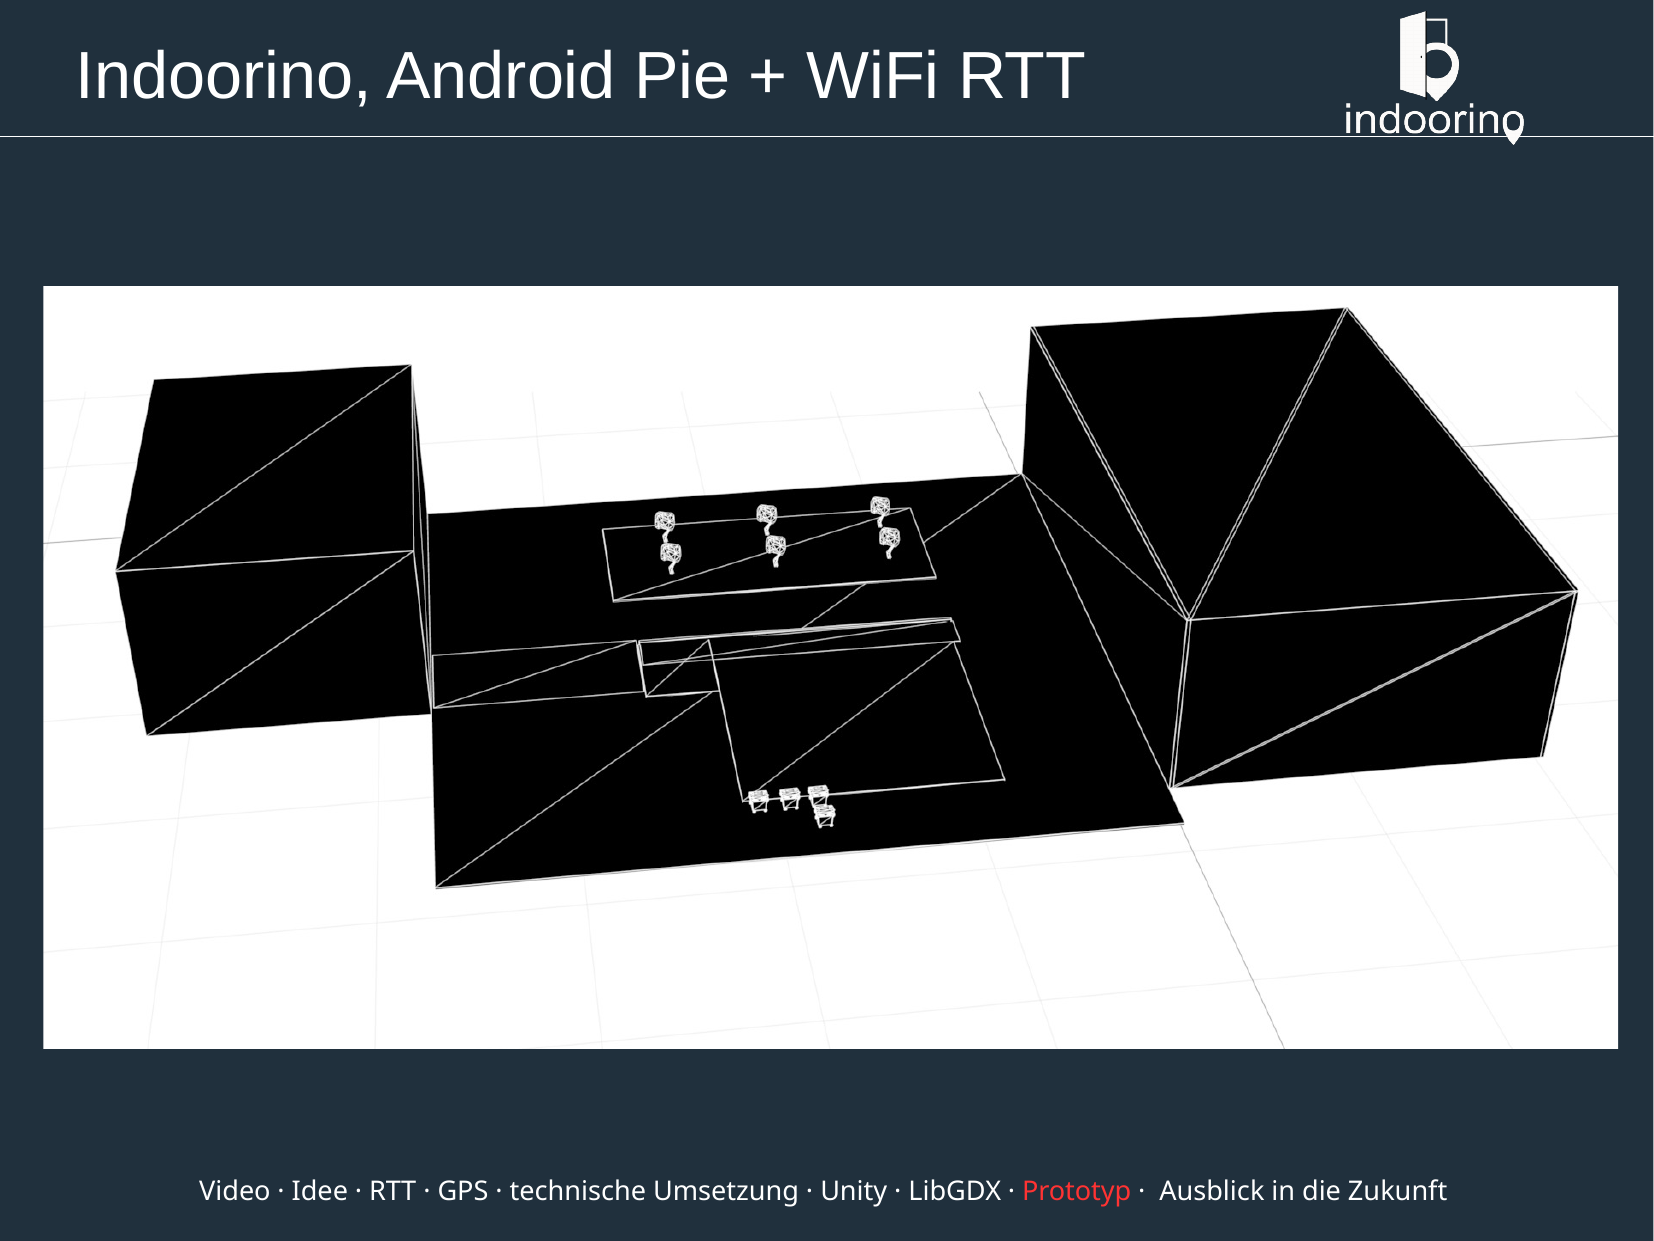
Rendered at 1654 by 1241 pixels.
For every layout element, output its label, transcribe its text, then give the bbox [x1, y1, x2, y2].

text_box Indoorino, Android Pie + WiFi RTT [0, 23, 1252, 127]
picture [0, 0, 1654, 1241]
text_box Video · Idee · RTT · GPS · technische Umsetzung · Unity · LibGDX · Prototyp · Ausblick in die Zukunft [106, 1174, 1547, 1205]
